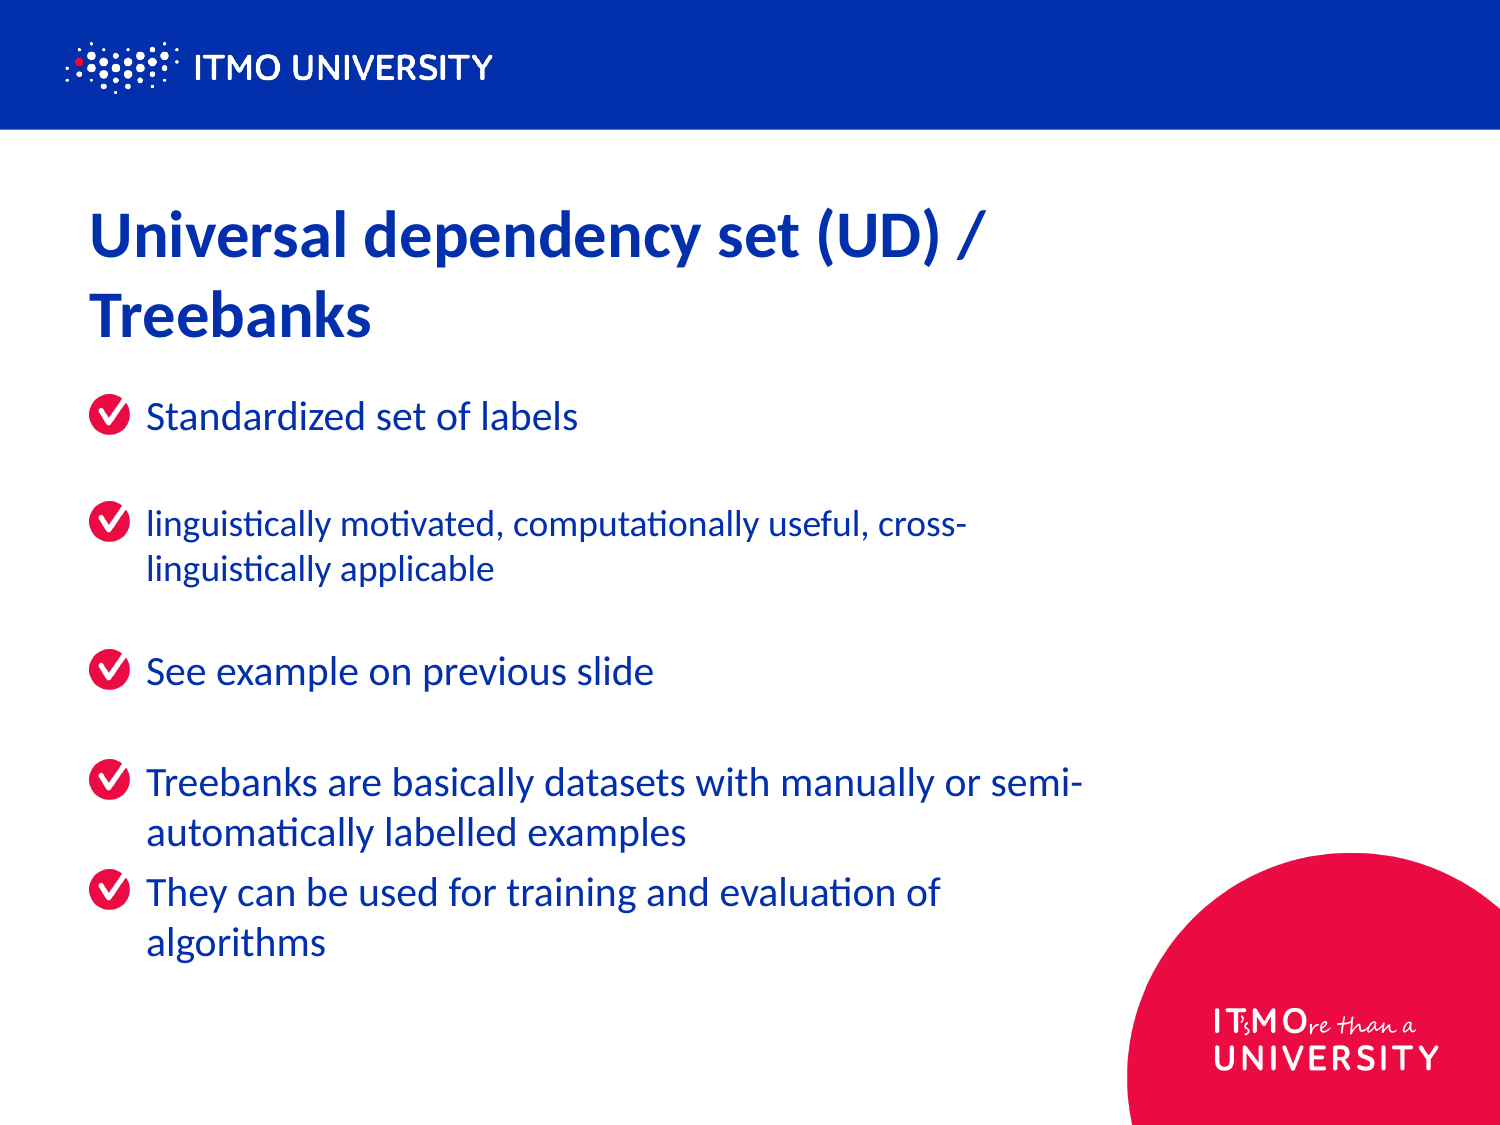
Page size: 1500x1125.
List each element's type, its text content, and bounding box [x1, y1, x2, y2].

picture [89, 501, 130, 542]
picture [0, 0, 545, 140]
picture [89, 869, 130, 910]
text_box Universal dependency set (UD) / Treebanks [74, 202, 1104, 339]
picture [89, 649, 130, 690]
picture [1107, 832, 1500, 1125]
picture [89, 759, 130, 800]
text_box Standardized set of labels linguistically motivated, computationally useful, cross-linguistically applicable See example on previous slide Treebanks are basically datasets with manually or semi-automatically labelled examples They can be used for training and evaluation of algorithms [74, 381, 1104, 1005]
picture [89, 394, 130, 435]
